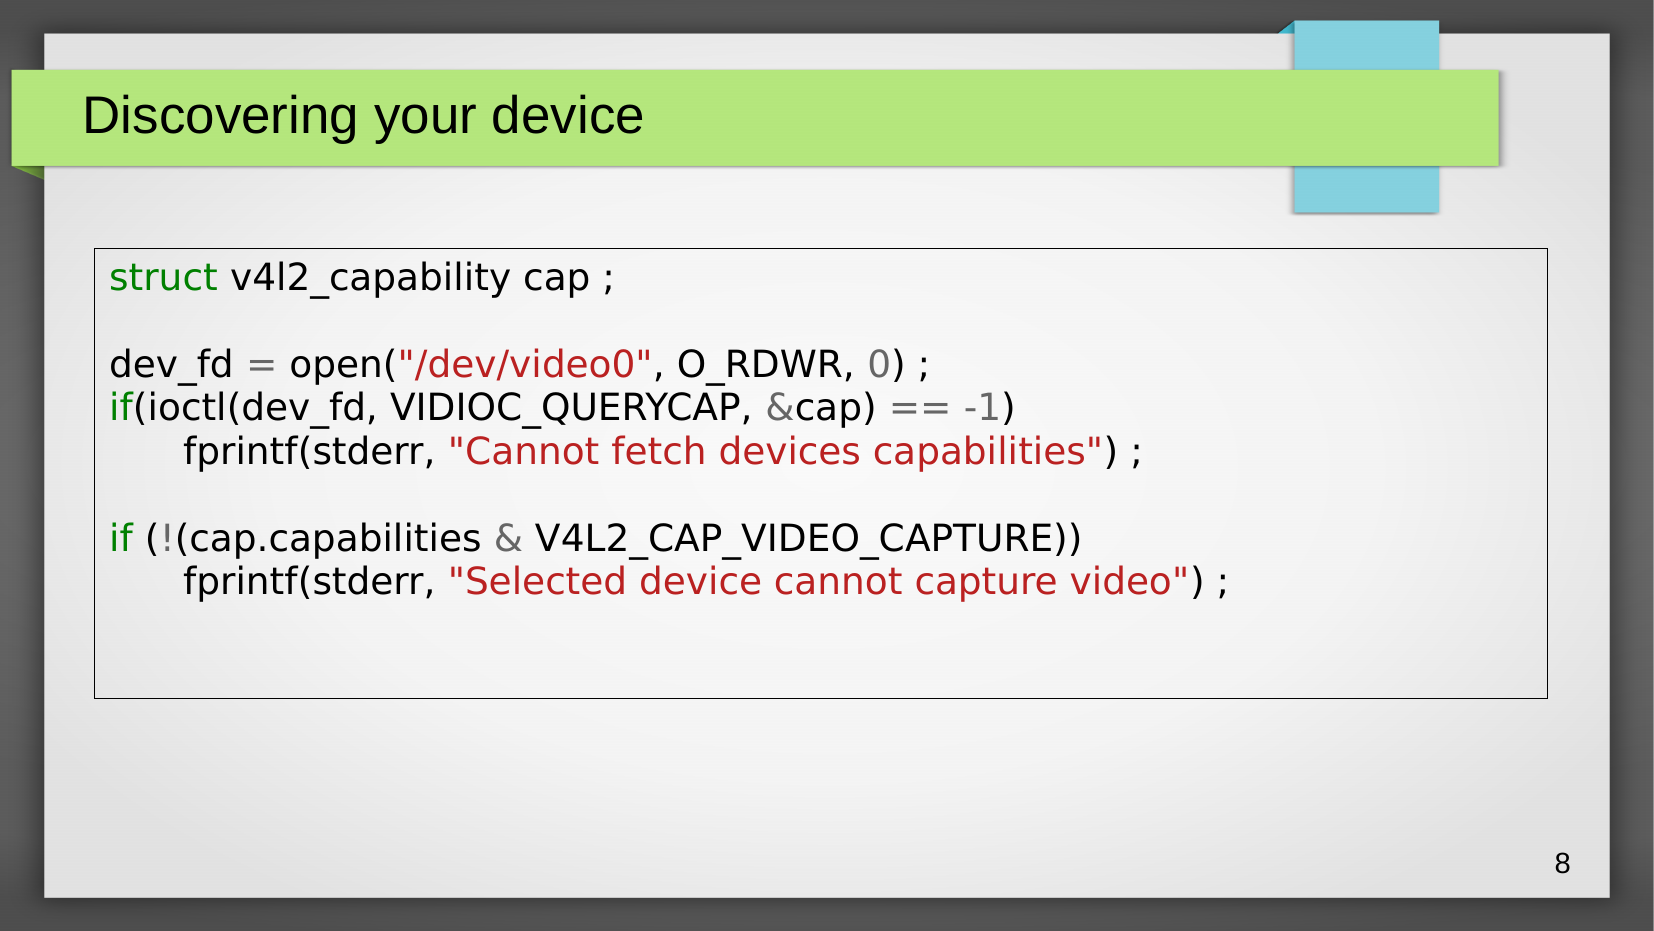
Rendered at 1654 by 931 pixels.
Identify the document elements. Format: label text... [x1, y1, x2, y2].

title Discovering your device [82, 70, 1264, 160]
text_box struct v4l2_capability cap ; dev_fd = open("/dev/video0", O_RDWR, 0) ; if(ioctl(dev_fd, VIDIOC_QUERYCAP, &cap) == -1) fprintf(stderr, "Cannot fetch devices capabilities") ; if (!(cap.capabilities & V4L2_CAP_VIDEO_CAPTURE)) fprintf(stderr, "Selected device cannot capture video") ; [94, 248, 1548, 699]
picture [0, 0, 1654, 931]
